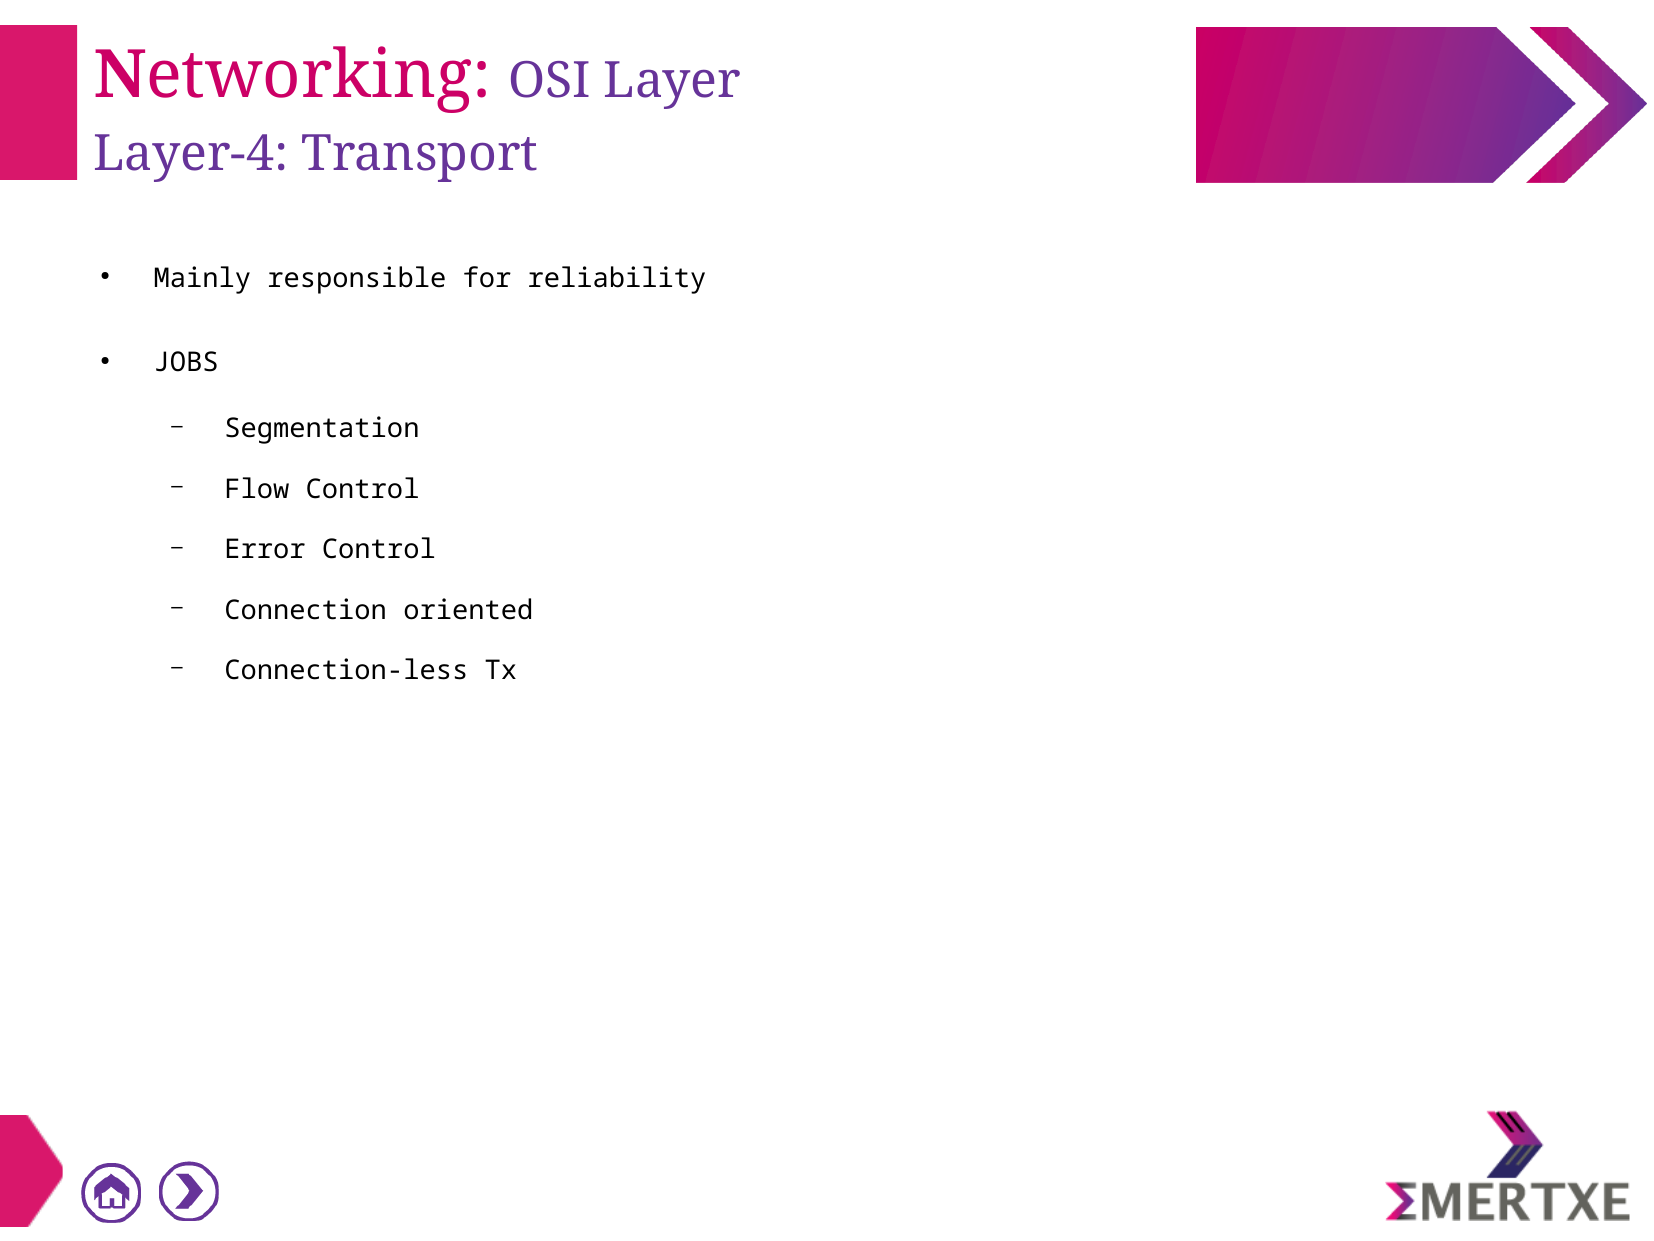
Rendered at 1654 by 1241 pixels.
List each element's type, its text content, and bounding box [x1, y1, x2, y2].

picture [81, 1163, 141, 1223]
picture [1385, 1107, 1631, 1221]
picture [1571, 27, 1647, 183]
list Mainly responsible for reliability JOBS Segmentation Flow Control Error Control Connection oriented Connection-less Tx [82, 240, 1571, 1094]
title Networking: OSI Layer Layer-4: Transport [93, 2, 1571, 210]
picture [159, 1161, 219, 1221]
